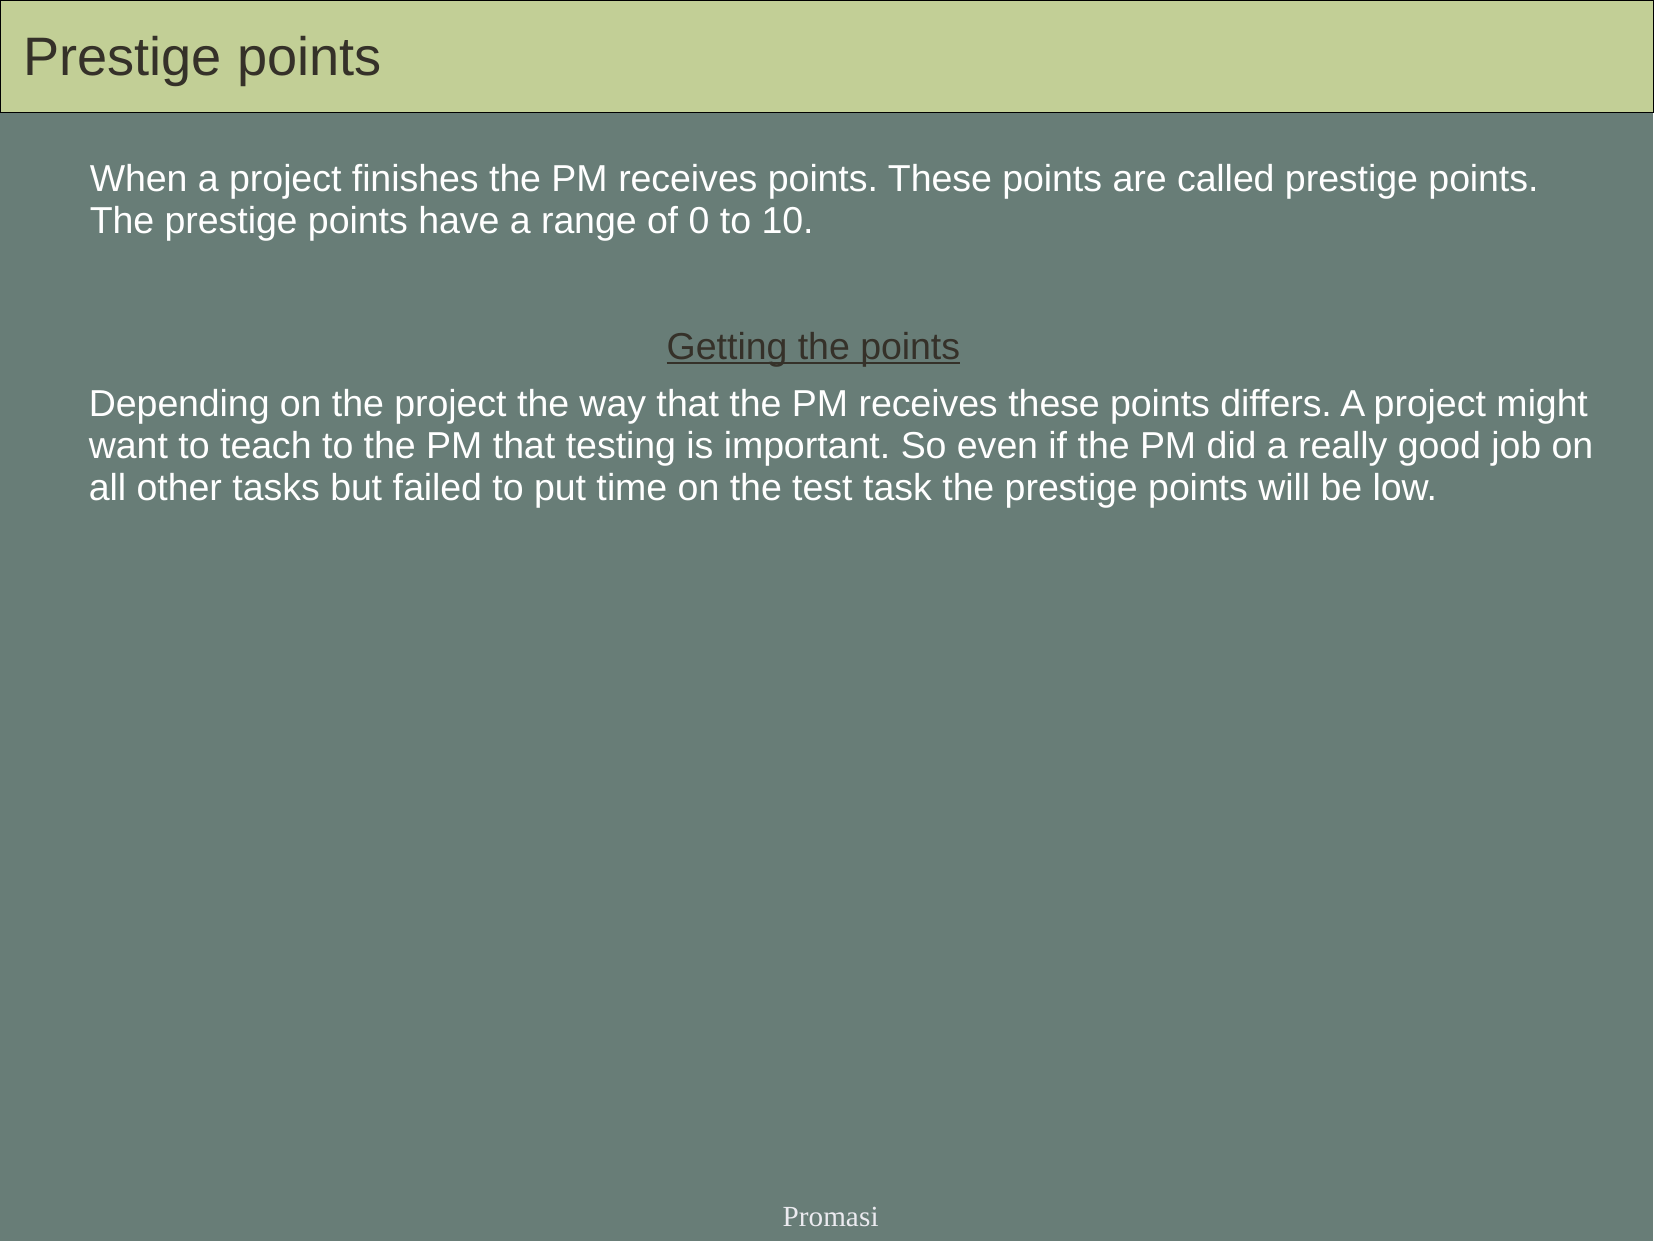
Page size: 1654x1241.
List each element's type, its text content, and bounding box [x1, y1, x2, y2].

text_box Getting the points [651, 318, 976, 376]
title Prestige points [8, 19, 863, 95]
text_box When a project finishes the PM receives points. These points are called prestige points. The prestige points have a range of 0 to 10. [75, 150, 1554, 249]
text_box Depending on the project the way that the PM receives these points differs. A project might want to teach to the PM that testing is important. So even if the PM did a really good job on all other tasks but failed to put time on the test task the prestige points will be low. [74, 375, 1613, 516]
